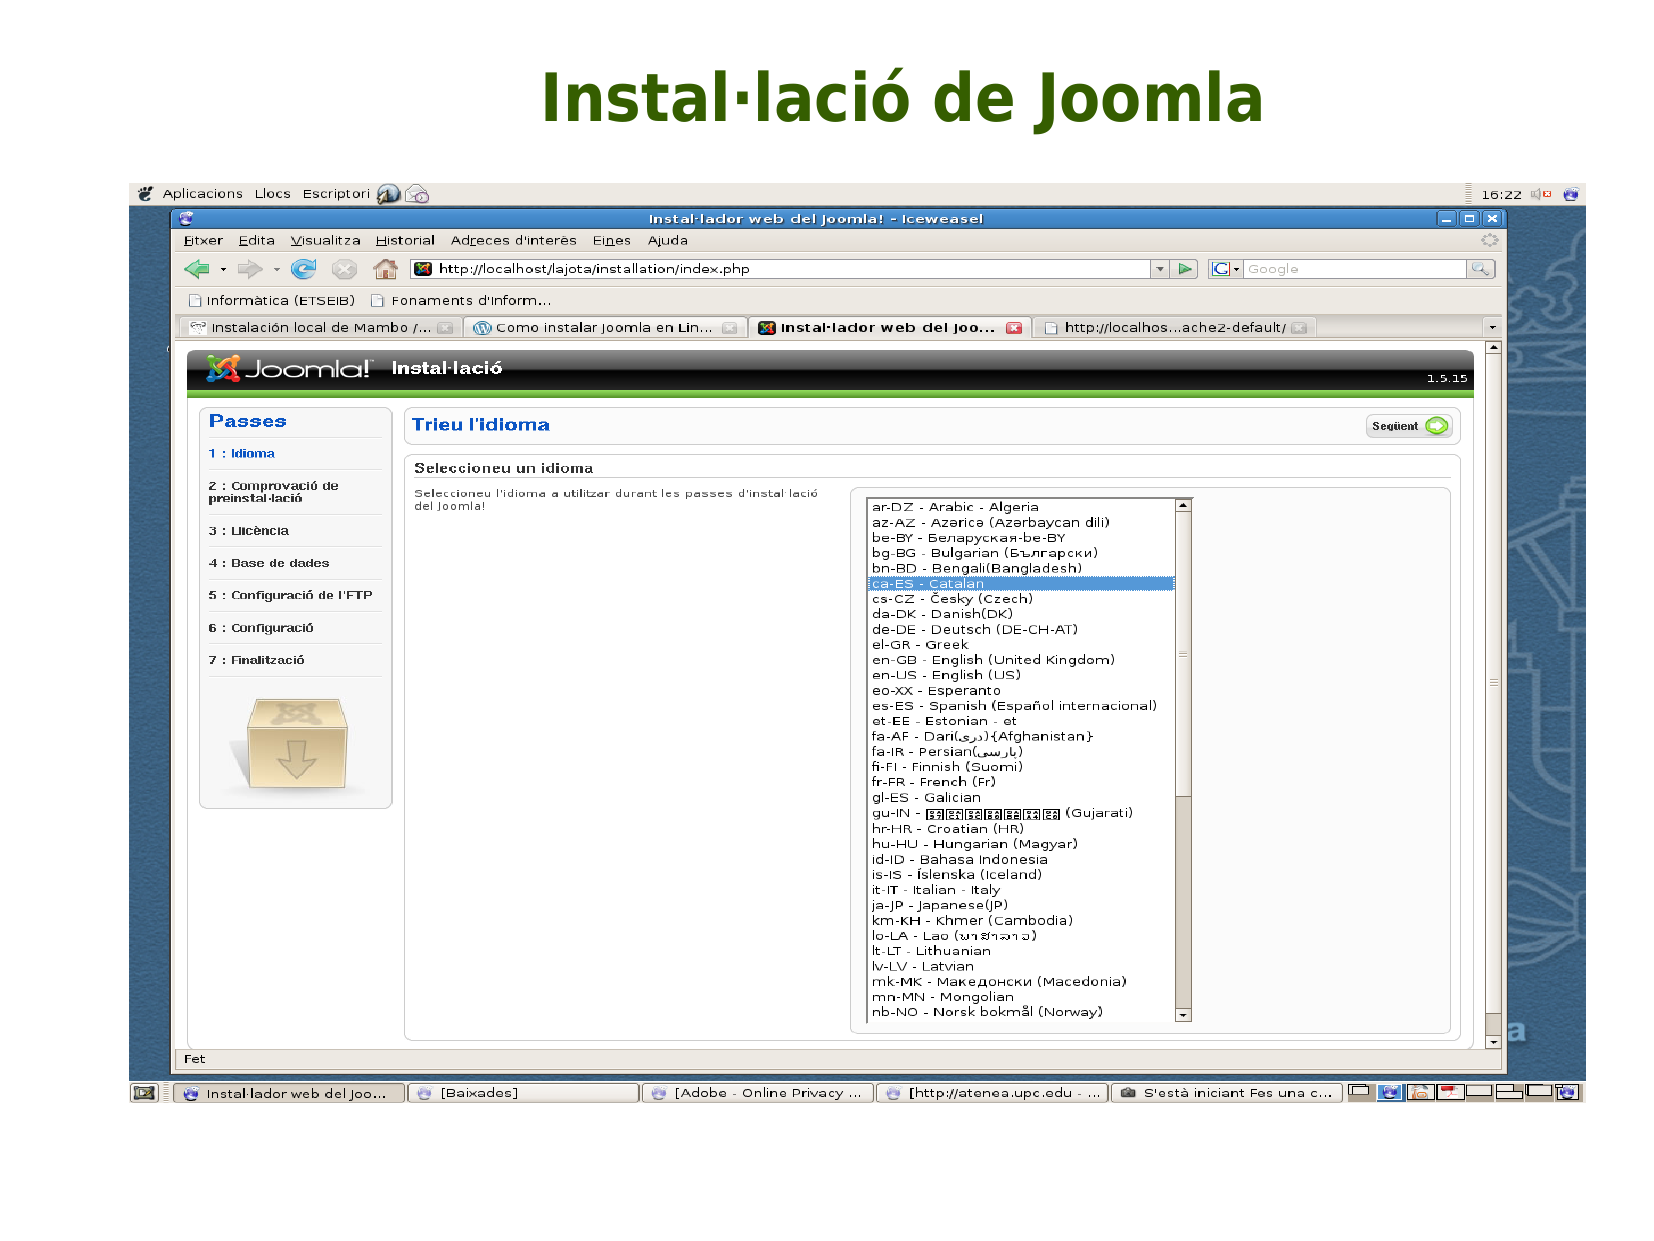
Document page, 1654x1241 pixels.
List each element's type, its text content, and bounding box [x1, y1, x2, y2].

picture [129, 183, 1586, 1103]
title Instal·lació de Joomla [159, 49, 1648, 148]
list Cal que aneu a la carpeta i traslladeu : [141, 177, 1630, 1013]
